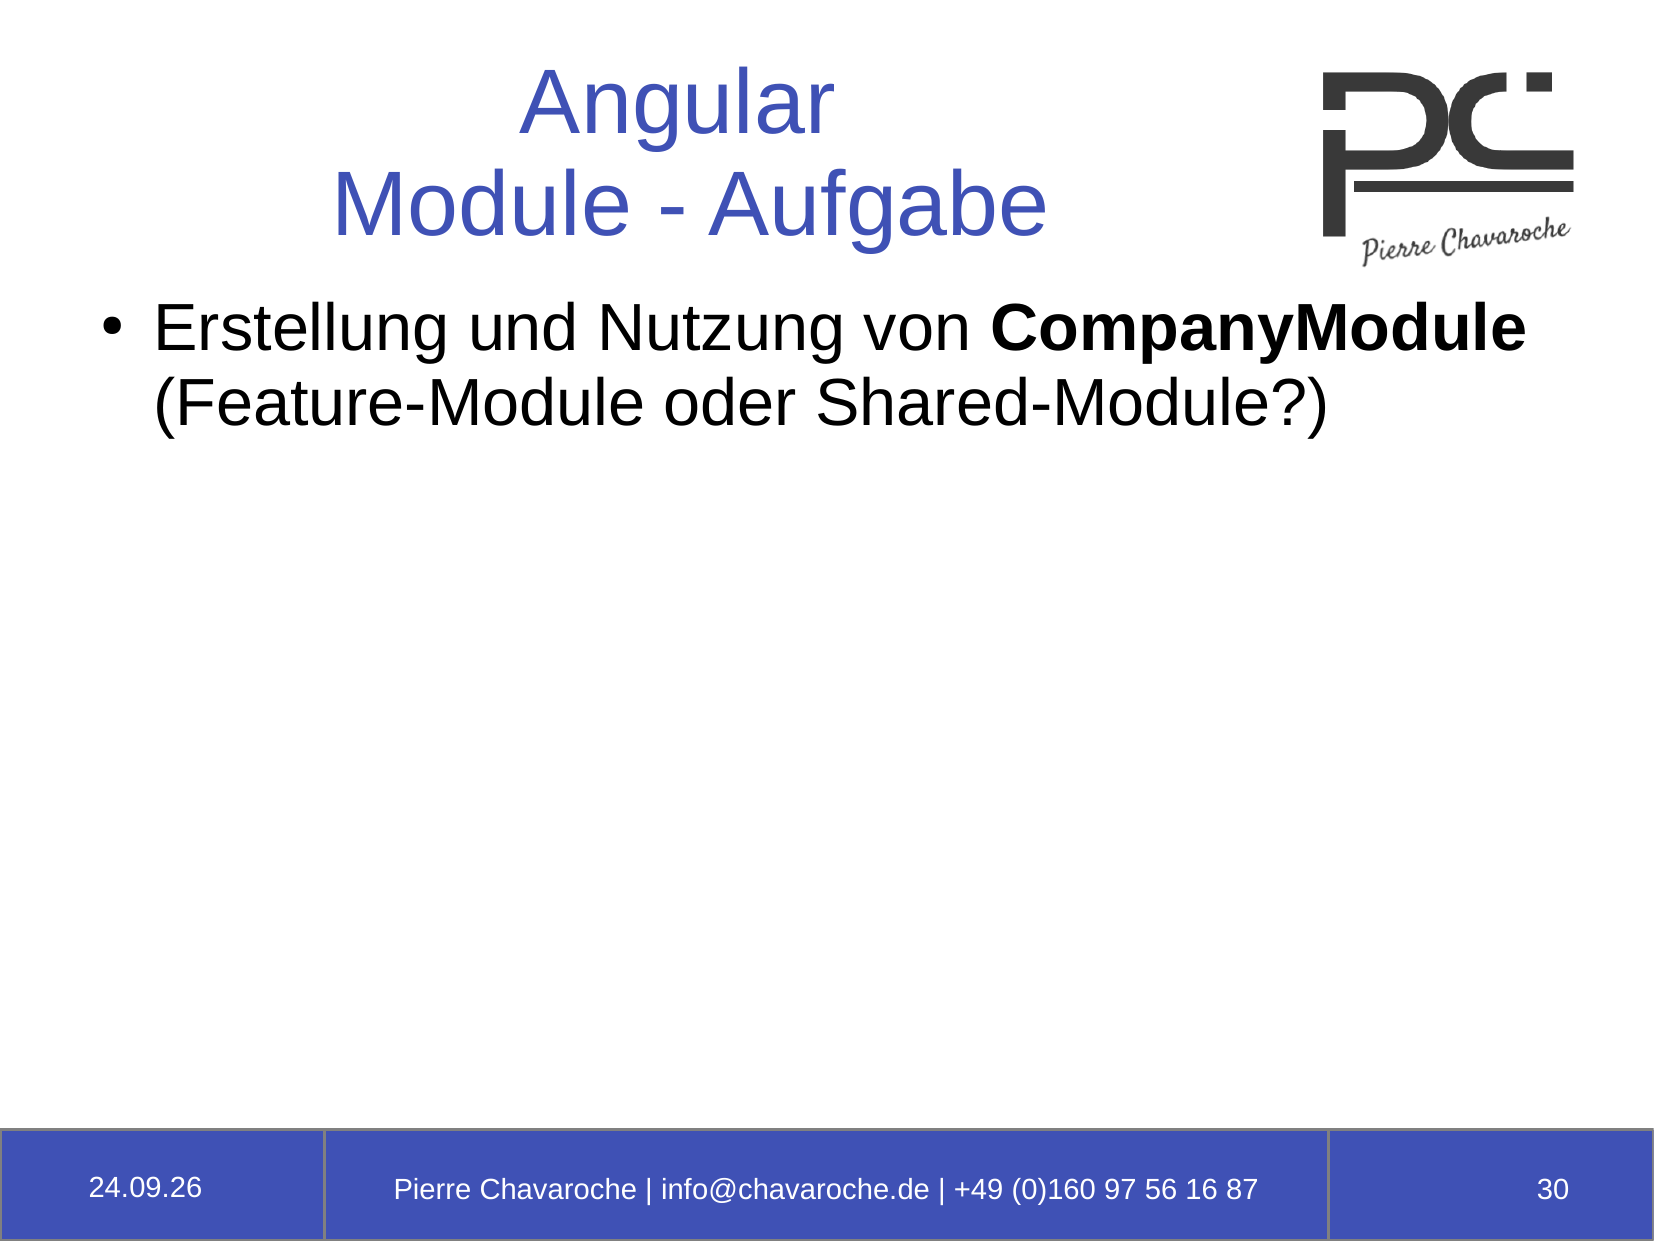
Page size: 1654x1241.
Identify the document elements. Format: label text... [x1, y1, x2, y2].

title Angular Module - Aufgabe [82, 49, 1300, 257]
list Erstellung und Nutzung von CompanyModule (Feature-Module oder Shared-Module?) [82, 290, 1571, 1109]
picture [1307, 29, 1589, 311]
